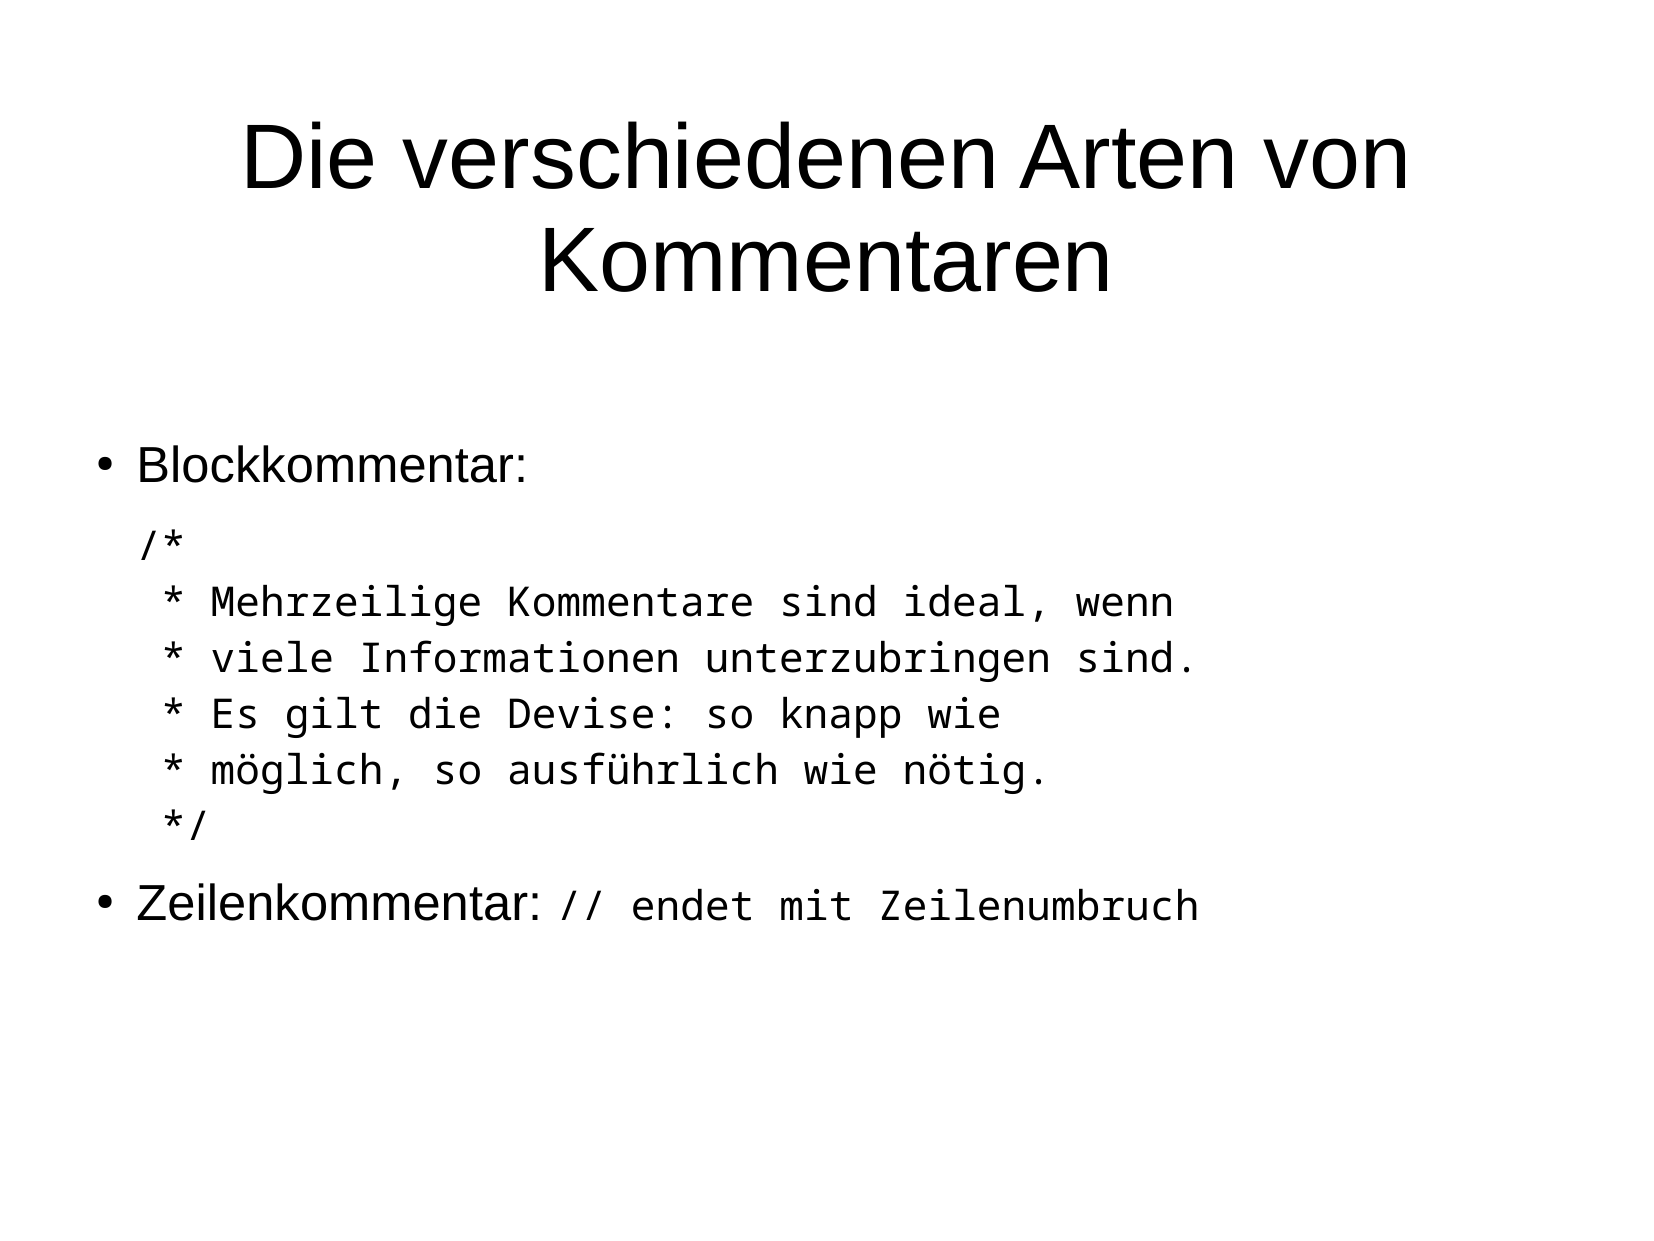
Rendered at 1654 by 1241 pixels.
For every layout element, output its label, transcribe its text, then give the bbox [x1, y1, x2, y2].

list Blockkommentar: /* * Mehrzeilige Kommentare sind ideal, wenn * viele Informationen unterzubringen sind. * Es gilt die Devise: so knapp wie * möglich, so ausführlich wie nötig. */ Zeilenkommentar: // endet mit Zeilenumbruch [82, 437, 1571, 939]
title Die verschiedenen Arten von Kommentaren [82, 105, 1571, 311]
